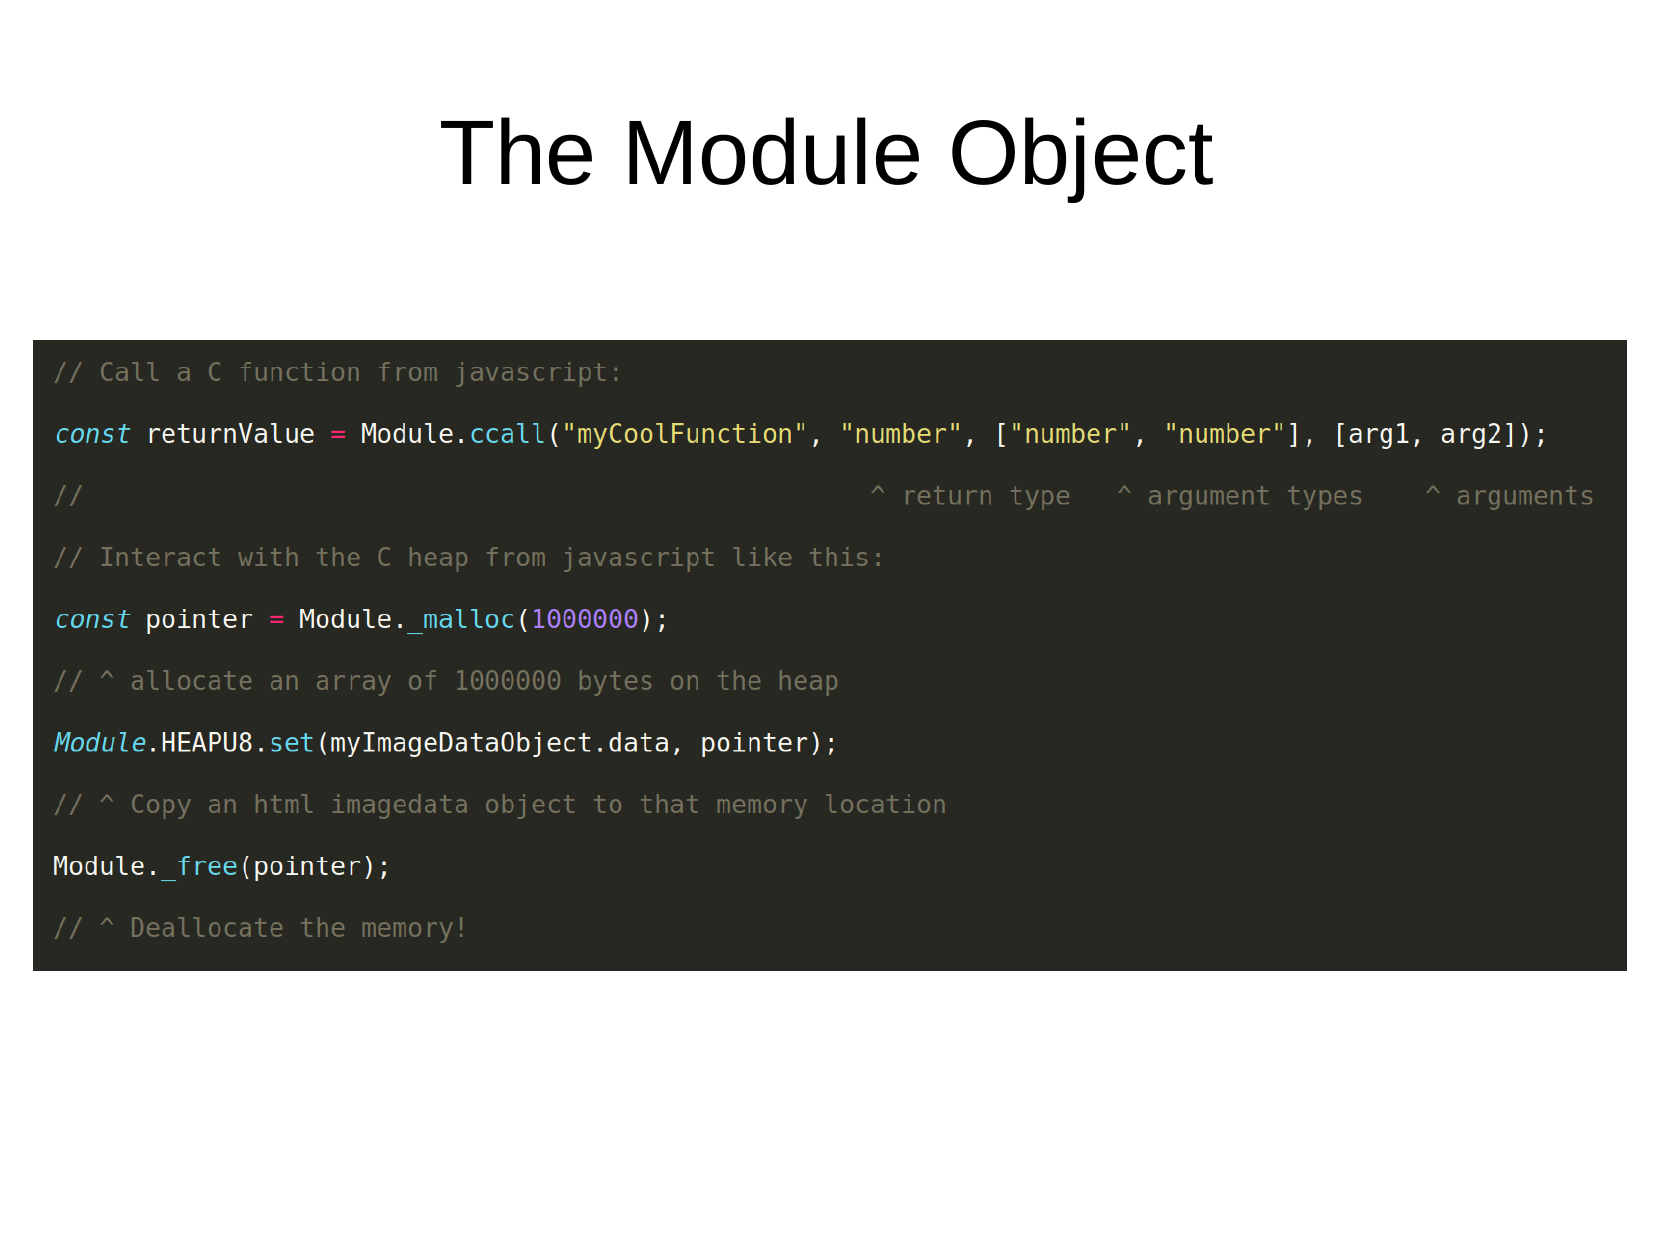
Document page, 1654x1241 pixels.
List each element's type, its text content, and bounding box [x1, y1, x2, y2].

title The Module Object [82, 49, 1571, 257]
picture [33, 340, 1627, 971]
